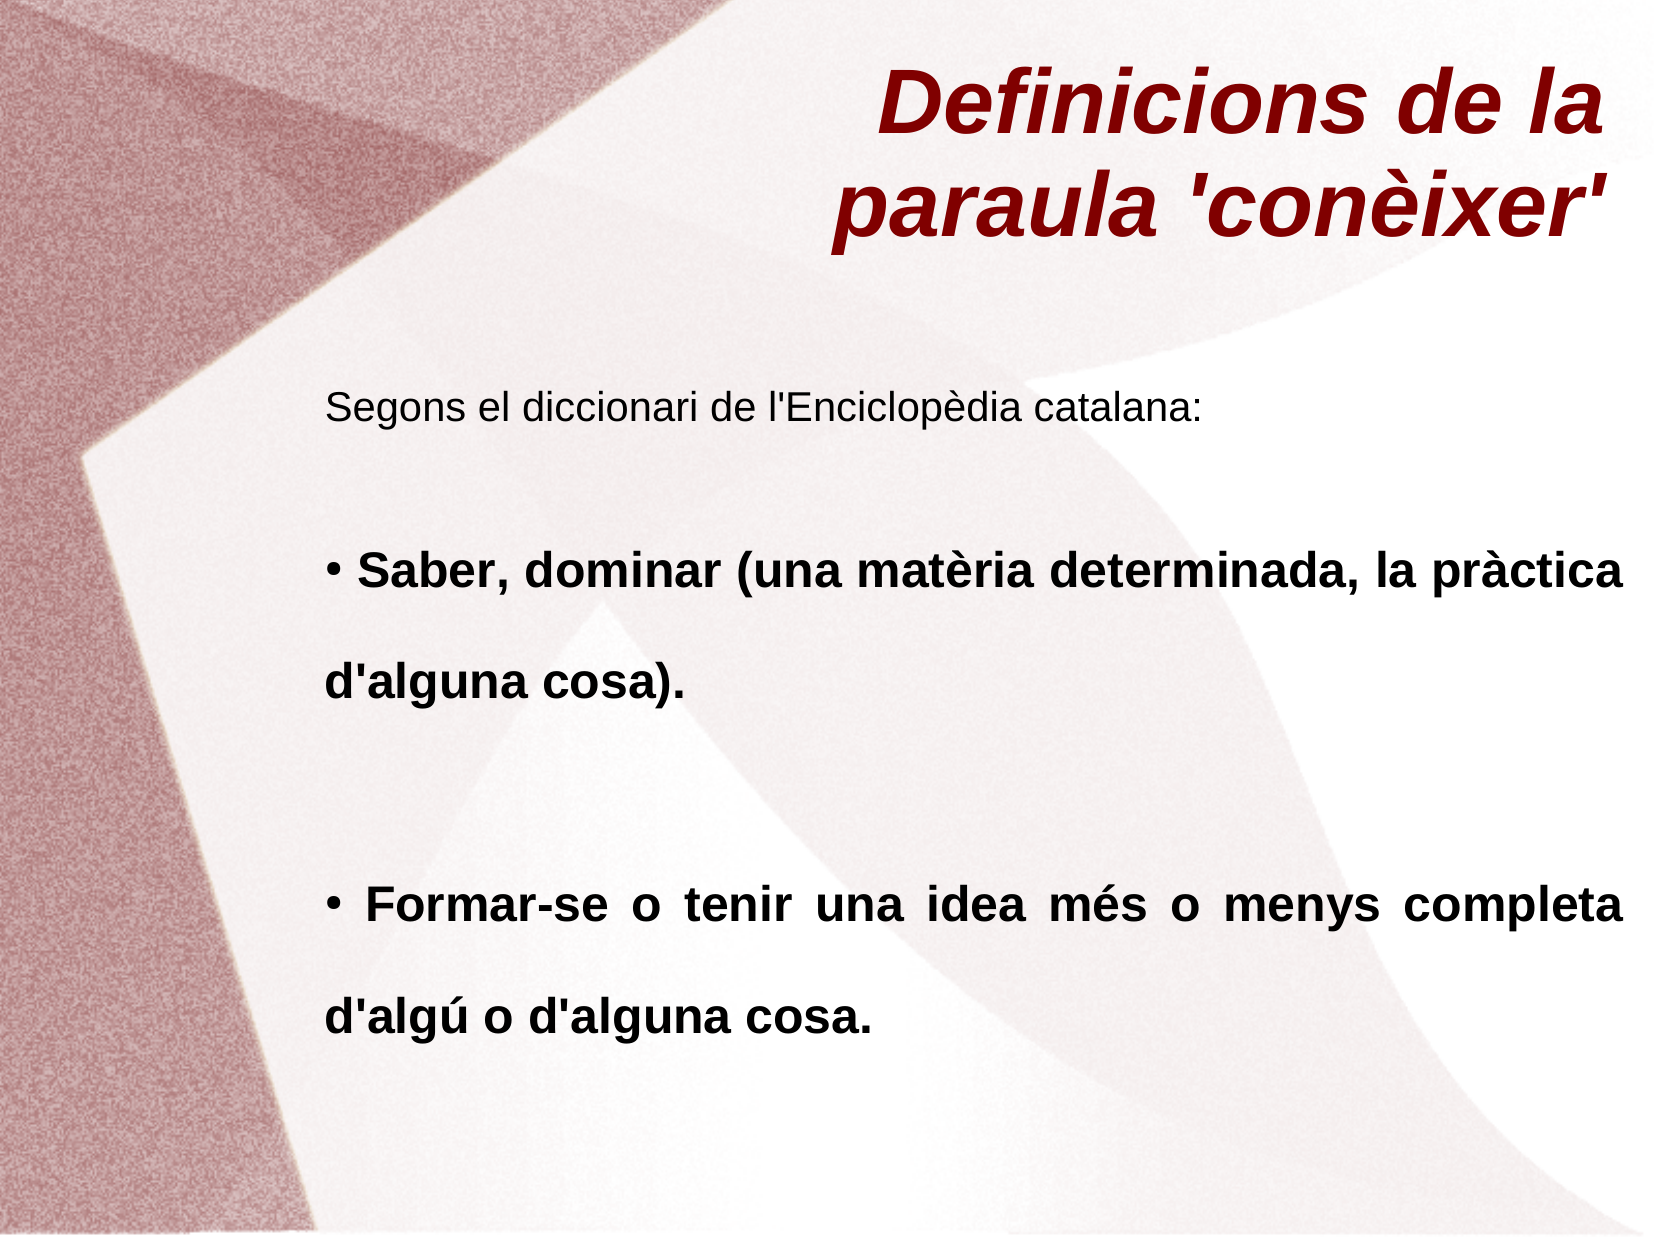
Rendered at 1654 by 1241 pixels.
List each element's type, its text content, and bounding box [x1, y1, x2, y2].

picture [0, 0, 1654, 1241]
text_box Segons el diccionari de l'Enciclopèdia catalana: Saber, dominar (una matèria determinada, la pràctica d'alguna cosa). Formar-se o tenir una idea més o menys completa d'algú o d'alguna cosa. [324, 383, 1625, 1241]
title Definicions de la paraula 'conèixer' [596, 49, 1607, 257]
